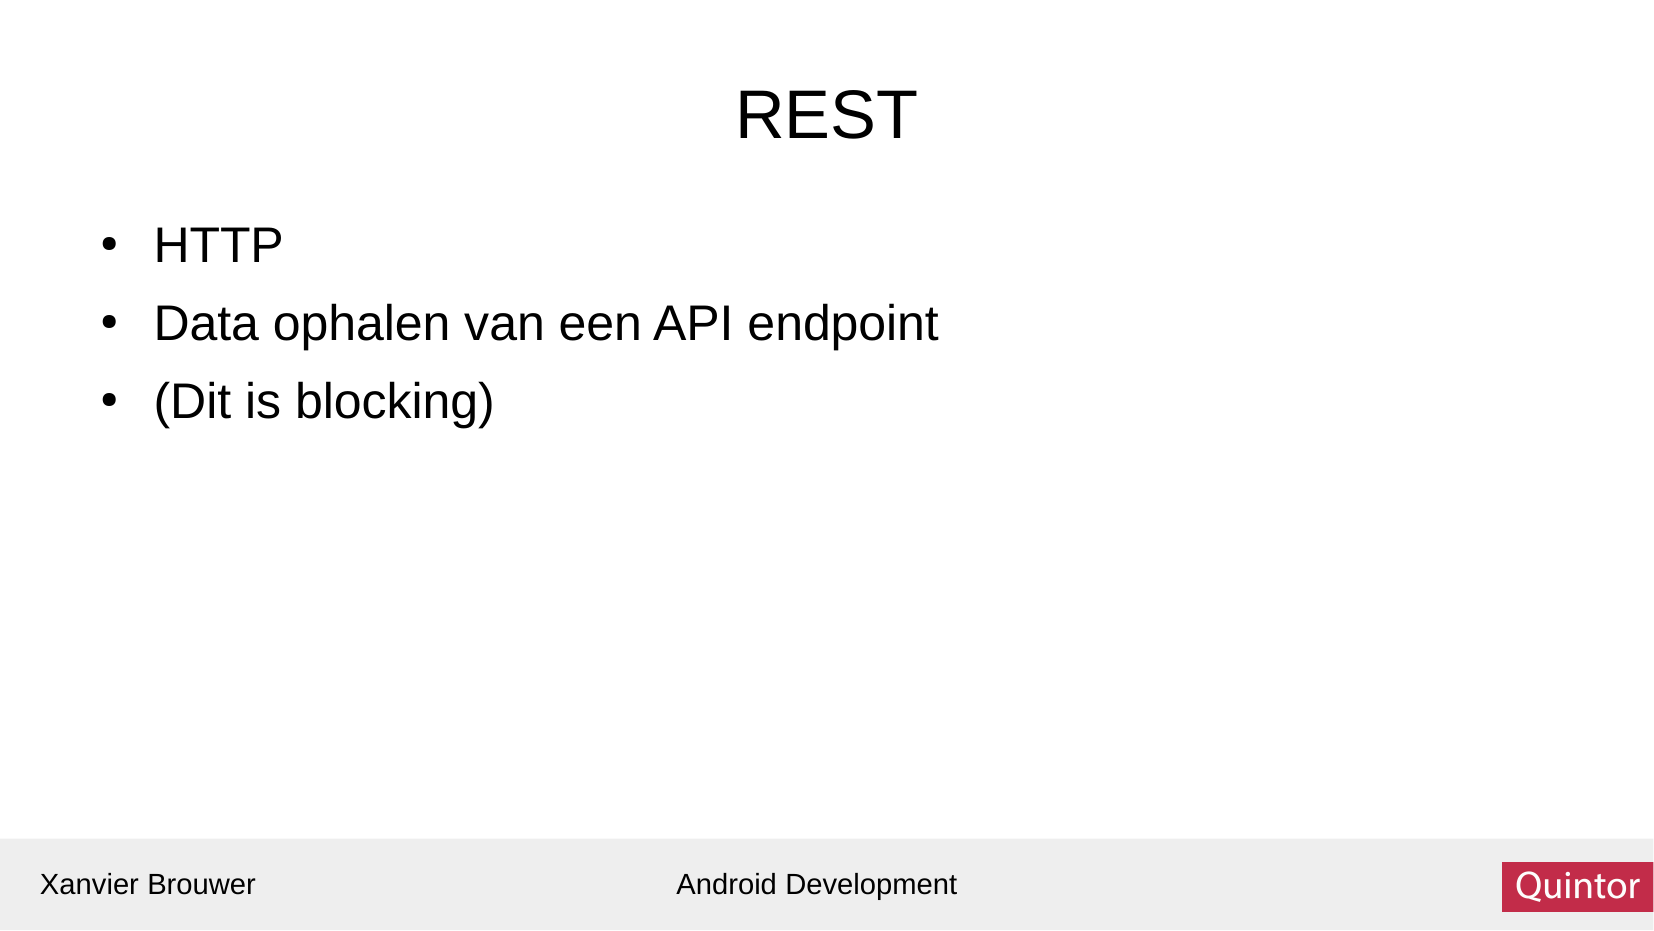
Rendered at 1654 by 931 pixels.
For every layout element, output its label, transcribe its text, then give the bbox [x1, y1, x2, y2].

picture [1502, 862, 1654, 912]
list HTTP Data ophalen van een API endpoint (Dit is blocking) [82, 217, 1571, 758]
title REST [82, 37, 1571, 193]
